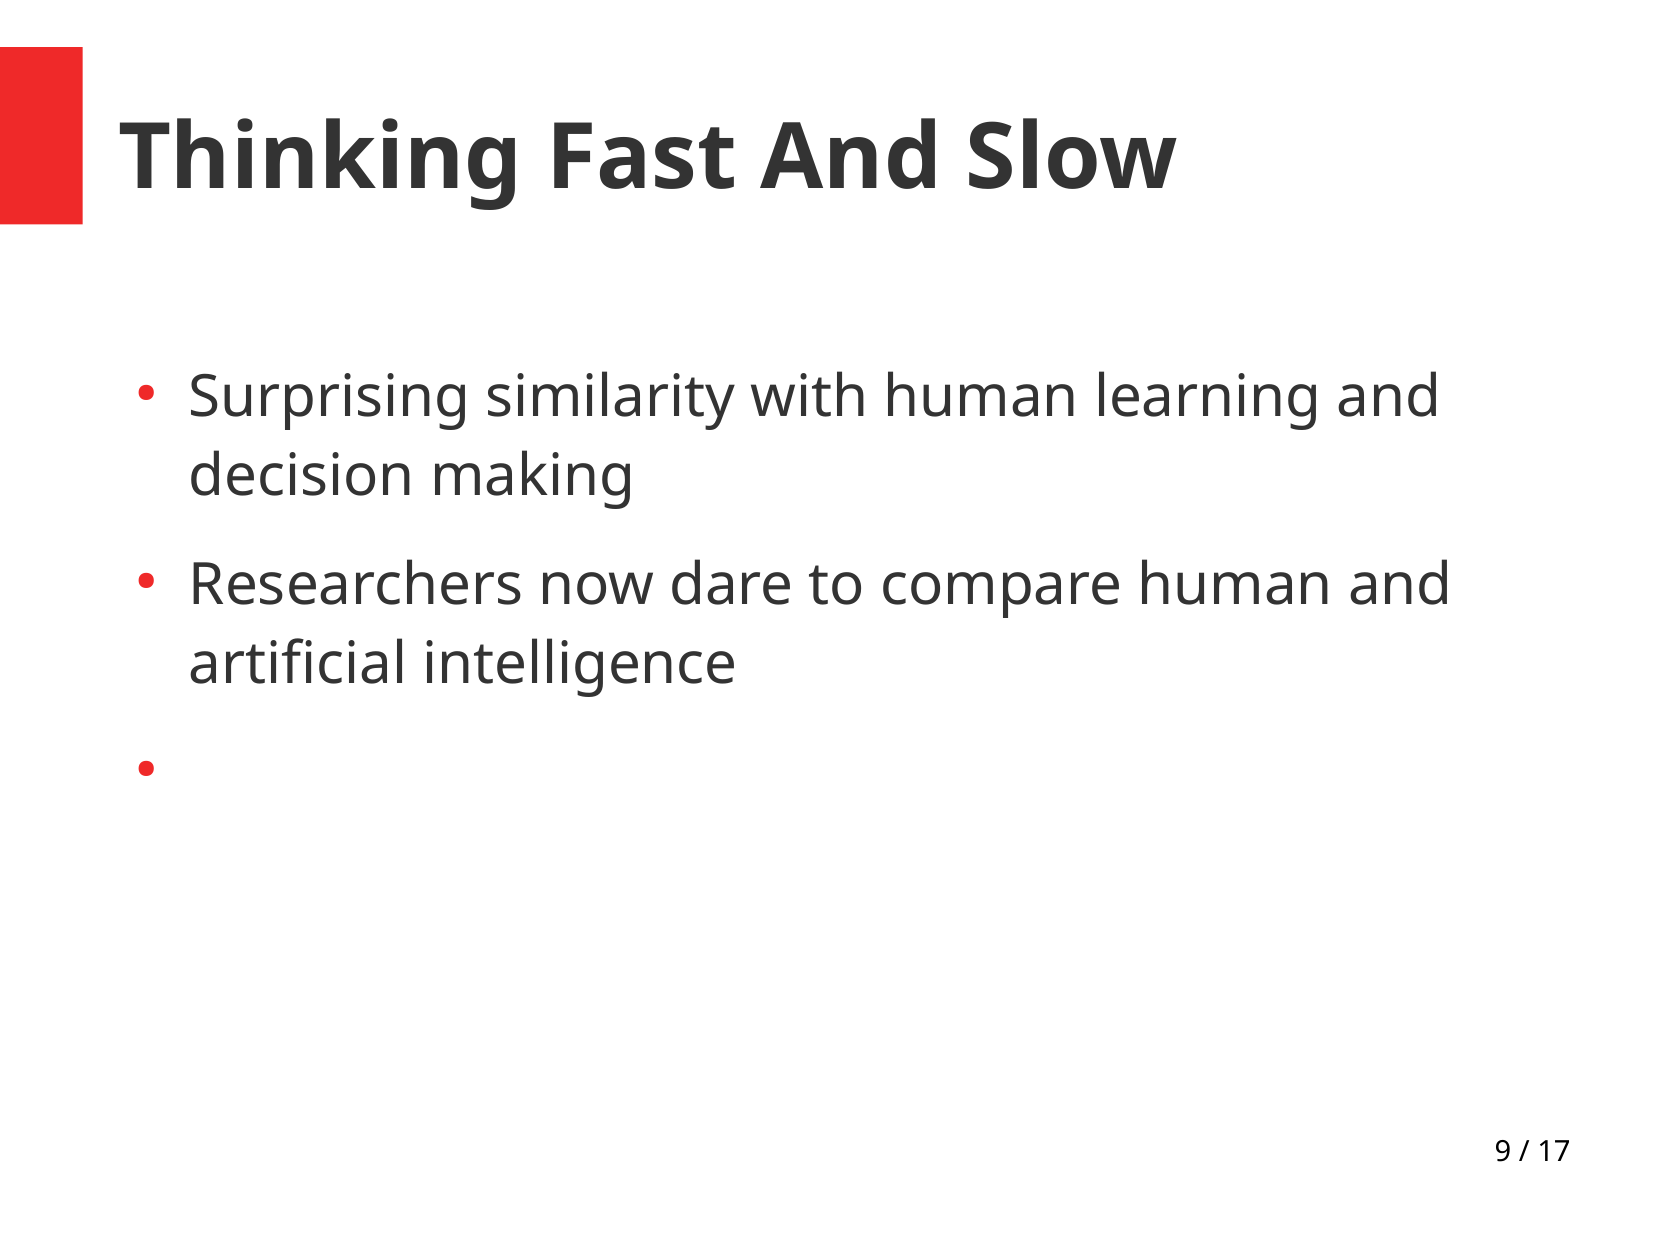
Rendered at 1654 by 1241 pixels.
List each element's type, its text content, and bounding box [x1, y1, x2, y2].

title Thinking Fast And Slow [118, 49, 1571, 257]
list Surprising similarity with human learning and decision making Researchers now dare to compare human and artificial intelligence [118, 354, 1536, 1074]
